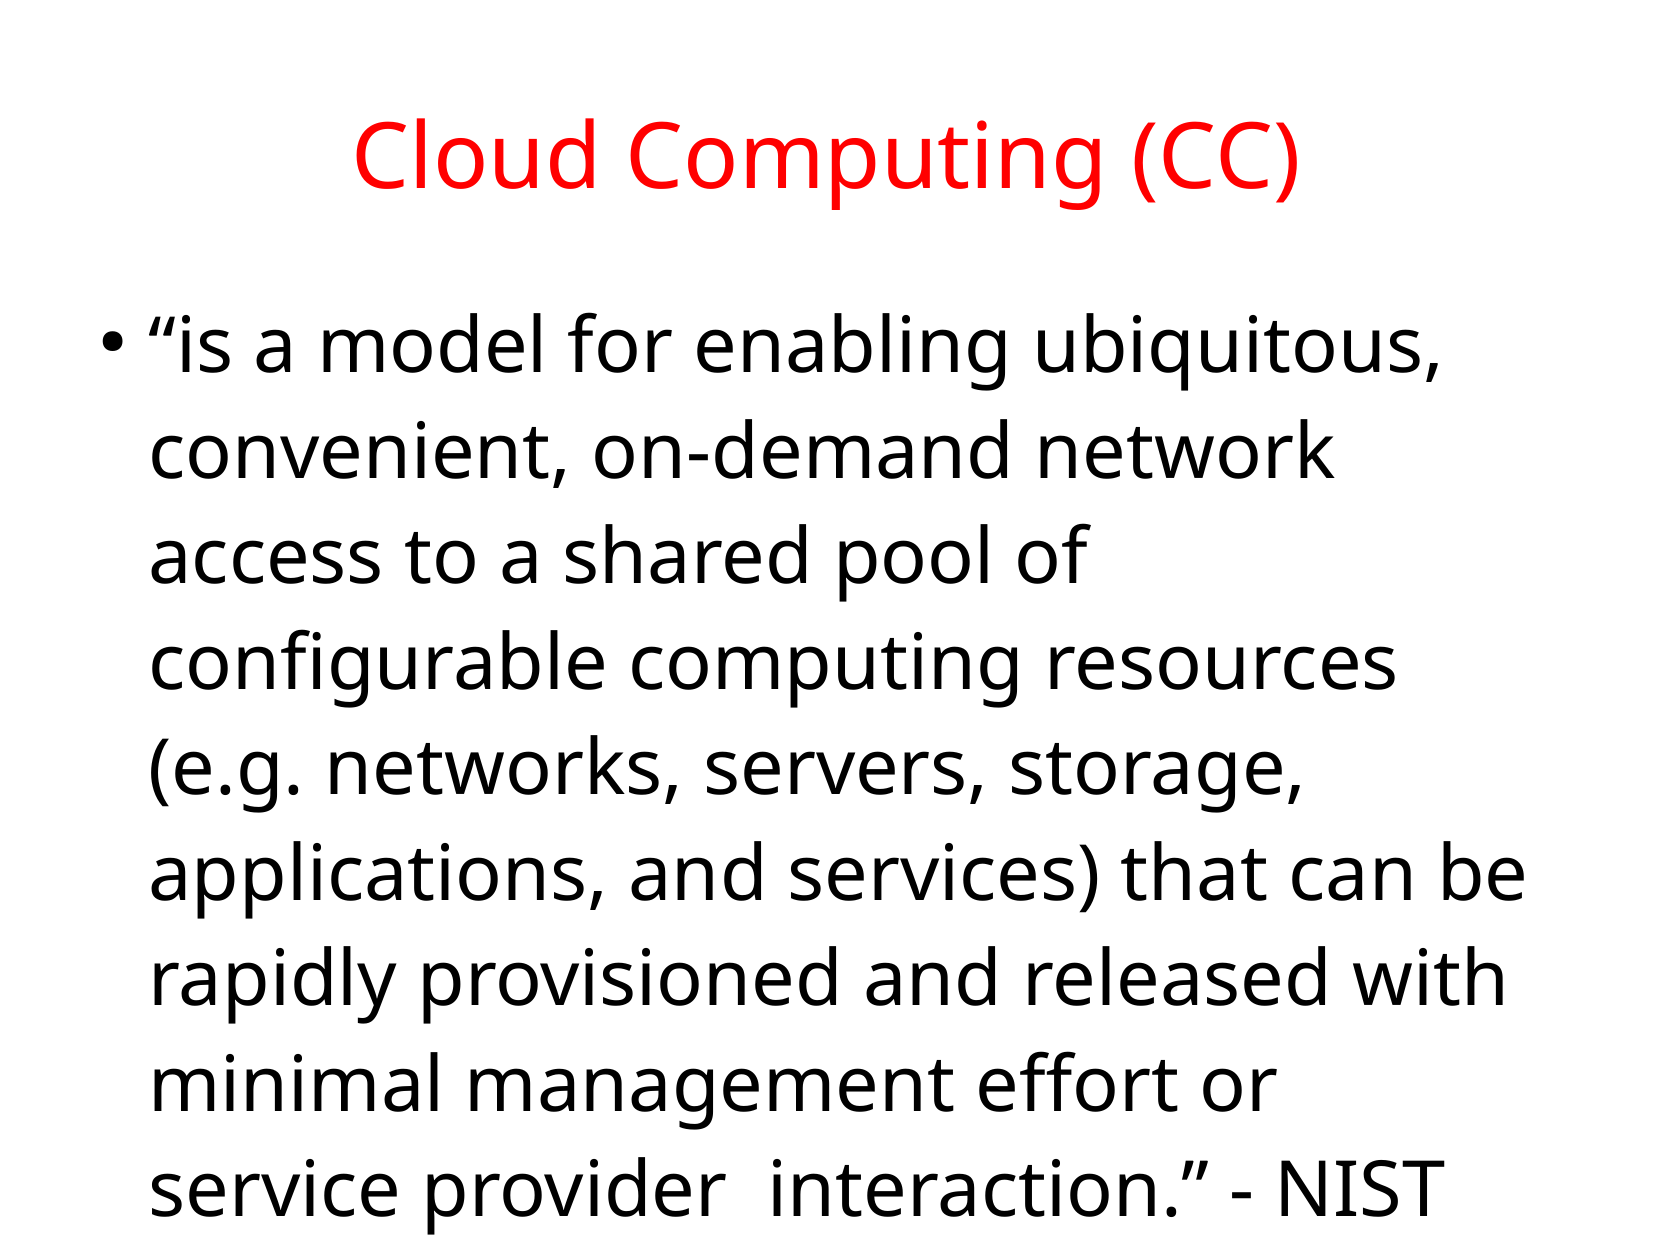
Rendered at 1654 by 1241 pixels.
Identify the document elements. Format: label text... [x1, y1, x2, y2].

title Cloud Computing (CC) [82, 49, 1571, 257]
list “is a model for enabling ubiquitous, convenient, on-demand network access to a shared pool of configurable computing resources (e.g. networks, servers, storage, applications, and services) that can be rapidly provisioned and released with minimal management effort or service provider interaction.” - NIST [82, 290, 1538, 1241]
